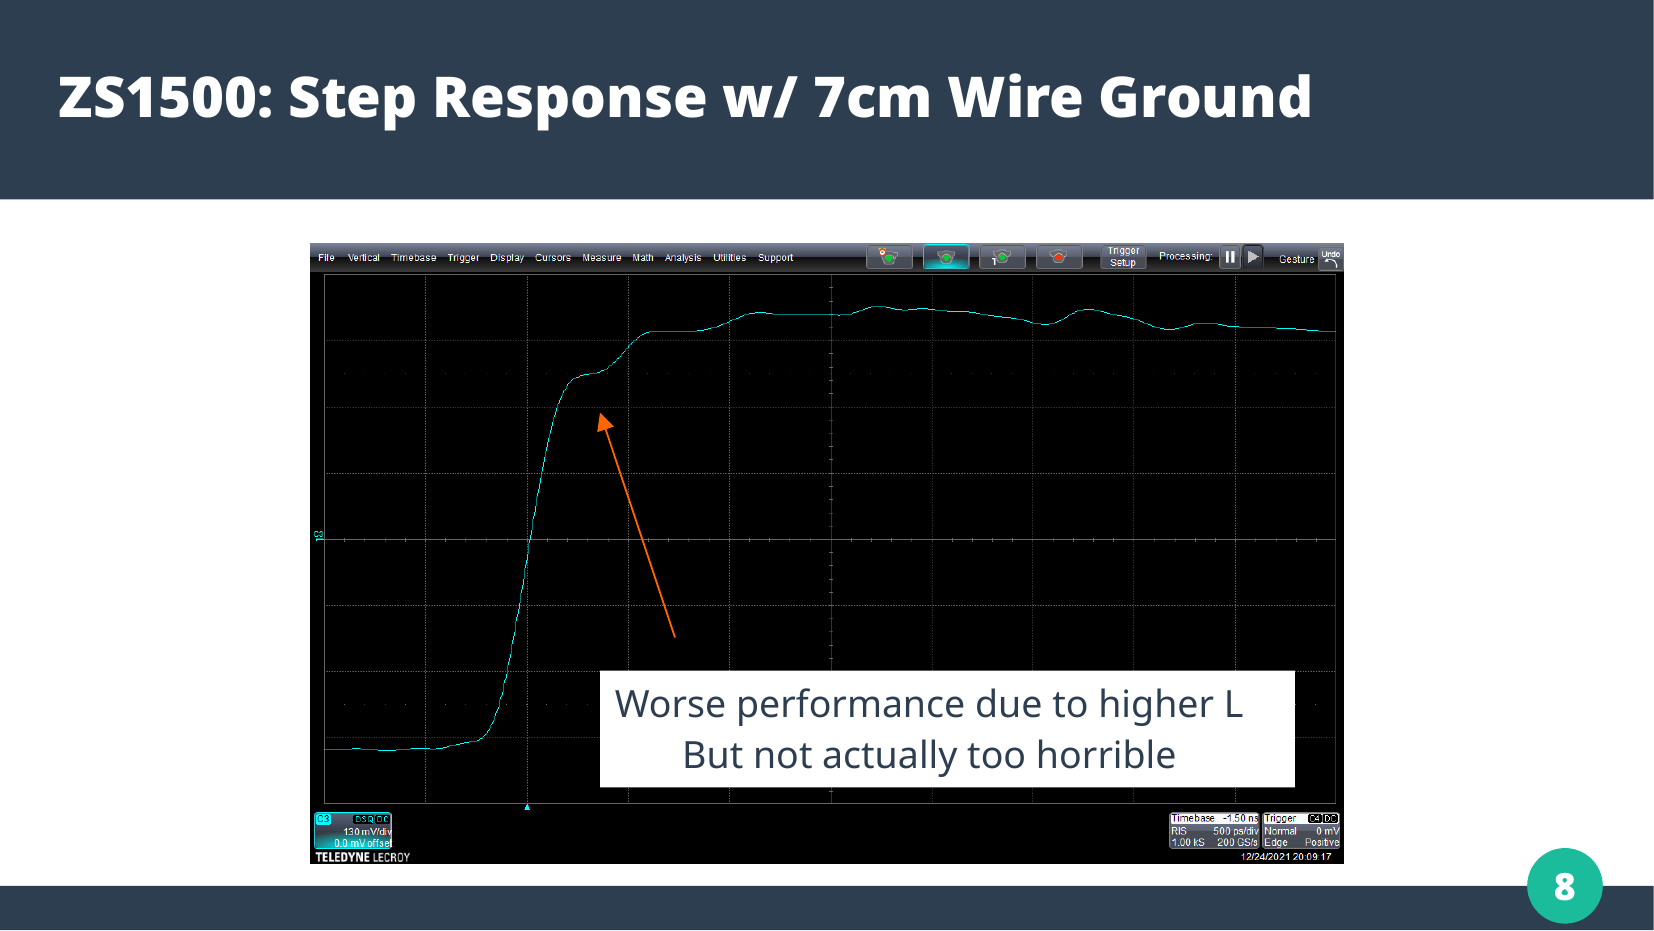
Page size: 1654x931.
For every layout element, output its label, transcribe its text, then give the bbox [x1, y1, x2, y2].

text_box Worse performance due to higher L But not actually too horrible [600, 675, 1295, 783]
title ZS1500: Step Response w/ 7cm Wire Ground [59, 37, 1595, 155]
picture [310, 243, 1344, 864]
